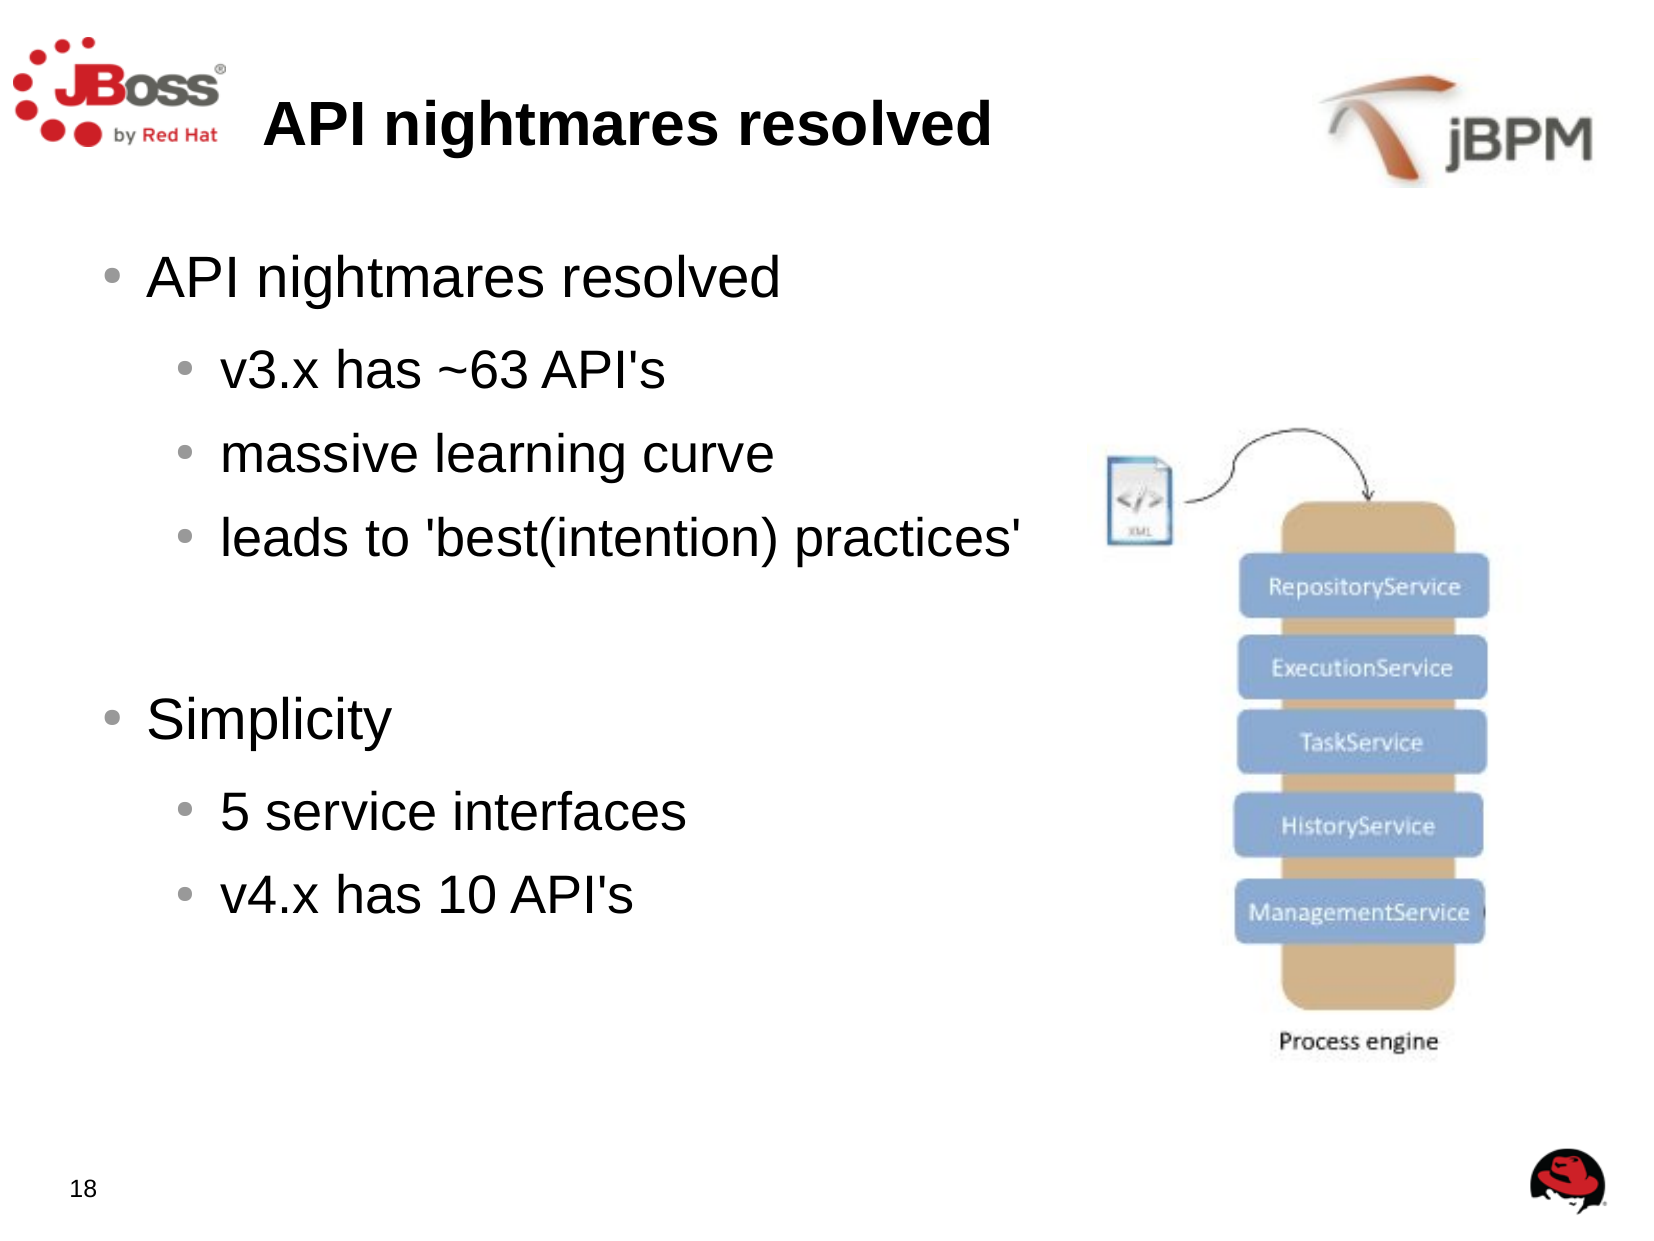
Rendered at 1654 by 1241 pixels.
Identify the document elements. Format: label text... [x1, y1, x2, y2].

picture [13, 37, 226, 147]
picture [1312, 58, 1603, 188]
picture [1087, 412, 1532, 1069]
list API nightmares resolved v3.x has ~63 API's massive learning curve leads to 'best(intention) practices' Simplicity 5 service interfaces v4.x has 10 API's [86, 244, 1576, 1024]
picture [1529, 1146, 1613, 1224]
title API nightmares resolved [262, 37, 1654, 211]
